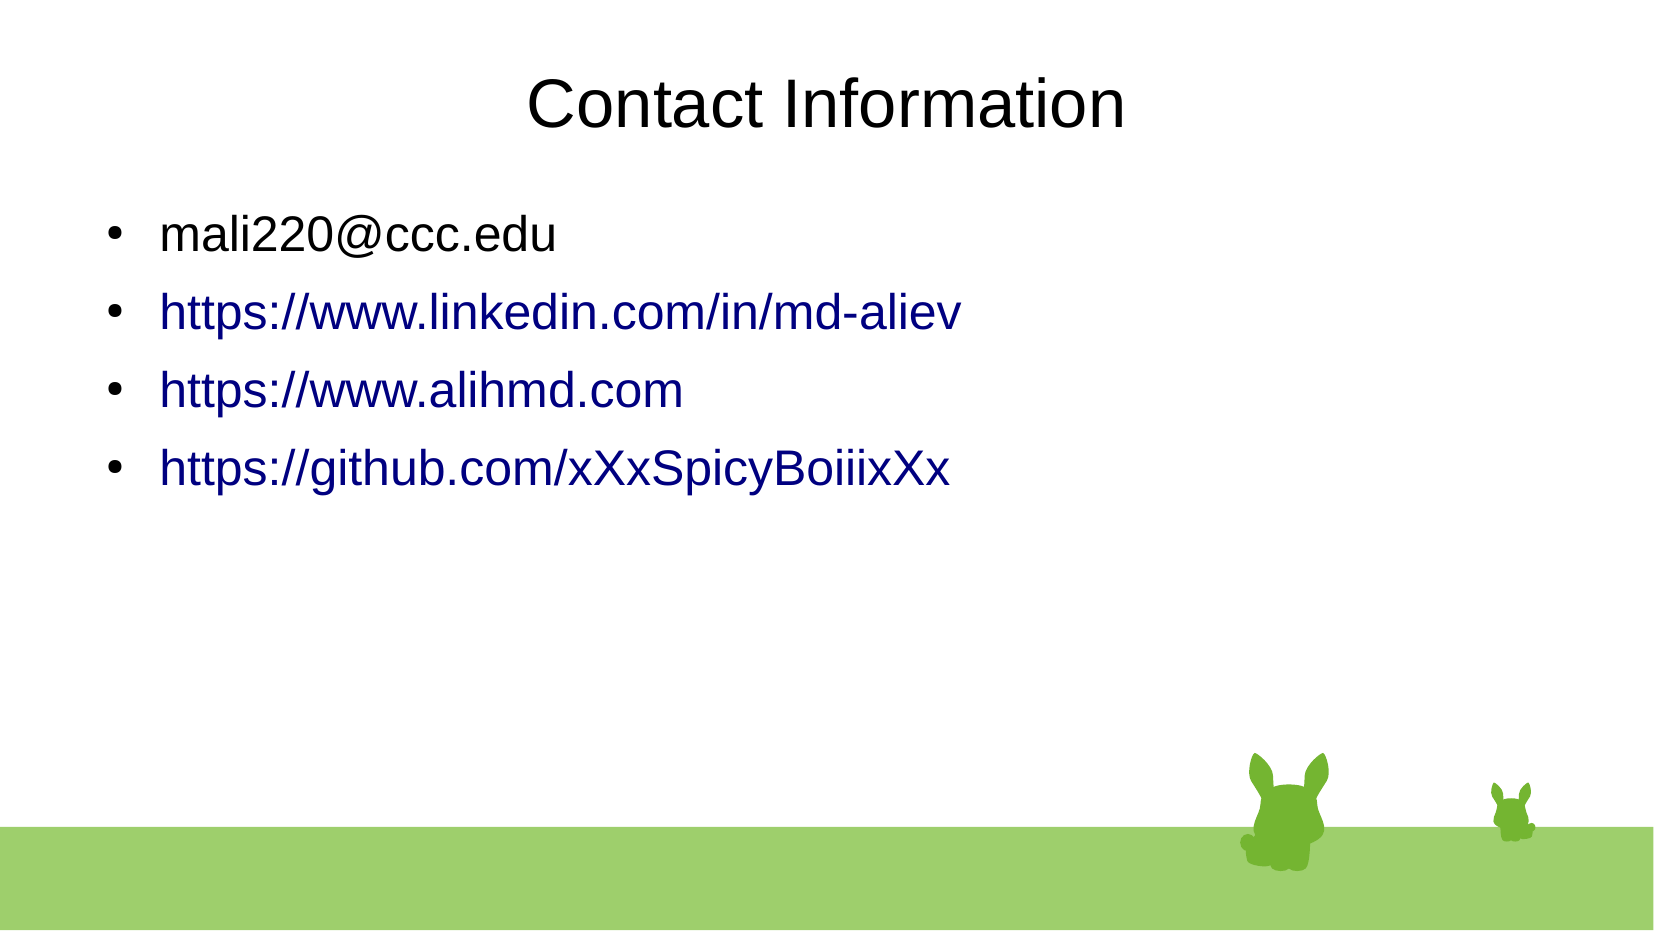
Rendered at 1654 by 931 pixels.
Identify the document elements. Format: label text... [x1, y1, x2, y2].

title Contact Information [88, 29, 1565, 178]
list mali220@ccc.edu https://www.linkedin.com/in/md-aliev https://www.alihmd.com https://github.com/xXxSpicyBoiiixXx [88, 206, 1565, 739]
